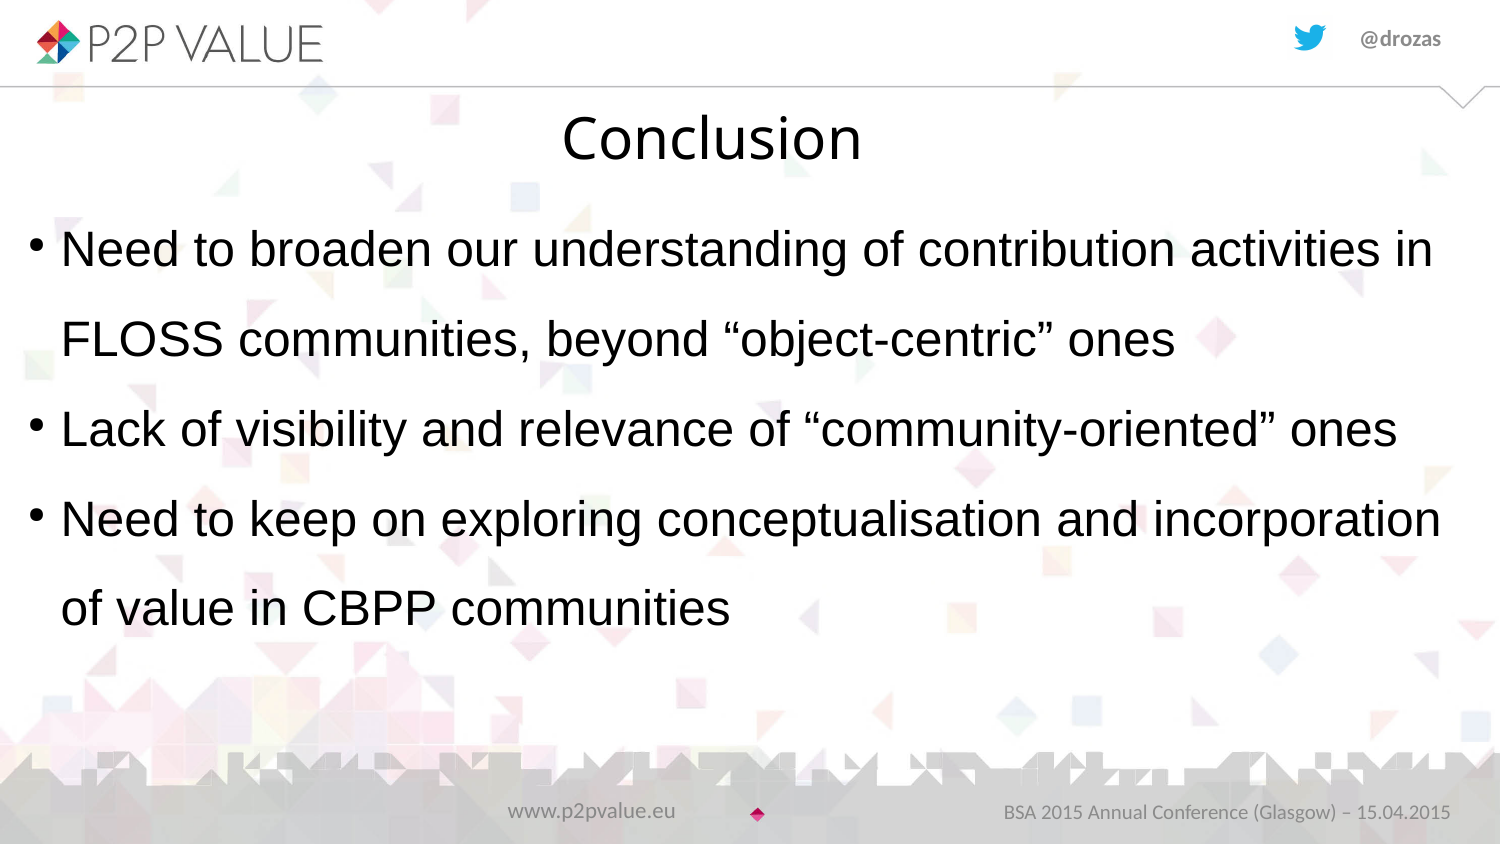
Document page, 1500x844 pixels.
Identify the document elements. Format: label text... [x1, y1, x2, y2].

text_box BSA 2015 Annual Conference (Glasgow) – 15.04.2015 [777, 788, 1470, 834]
subtitle Need to broaden our understanding of contribution activities in FLOSS communities, beyond “object-centric” ones Lack of visibility and relevance of “community-oriented” ones Need to keep on exploring conceptualisation and incorporation of value in CBPP communities [14, 180, 1495, 784]
text_box www.p2pvalue.eu [501, 789, 720, 829]
title Conclusion [60, 92, 1366, 180]
picture [0, 0, 1500, 844]
text_box @drozas [1333, 15, 1455, 60]
